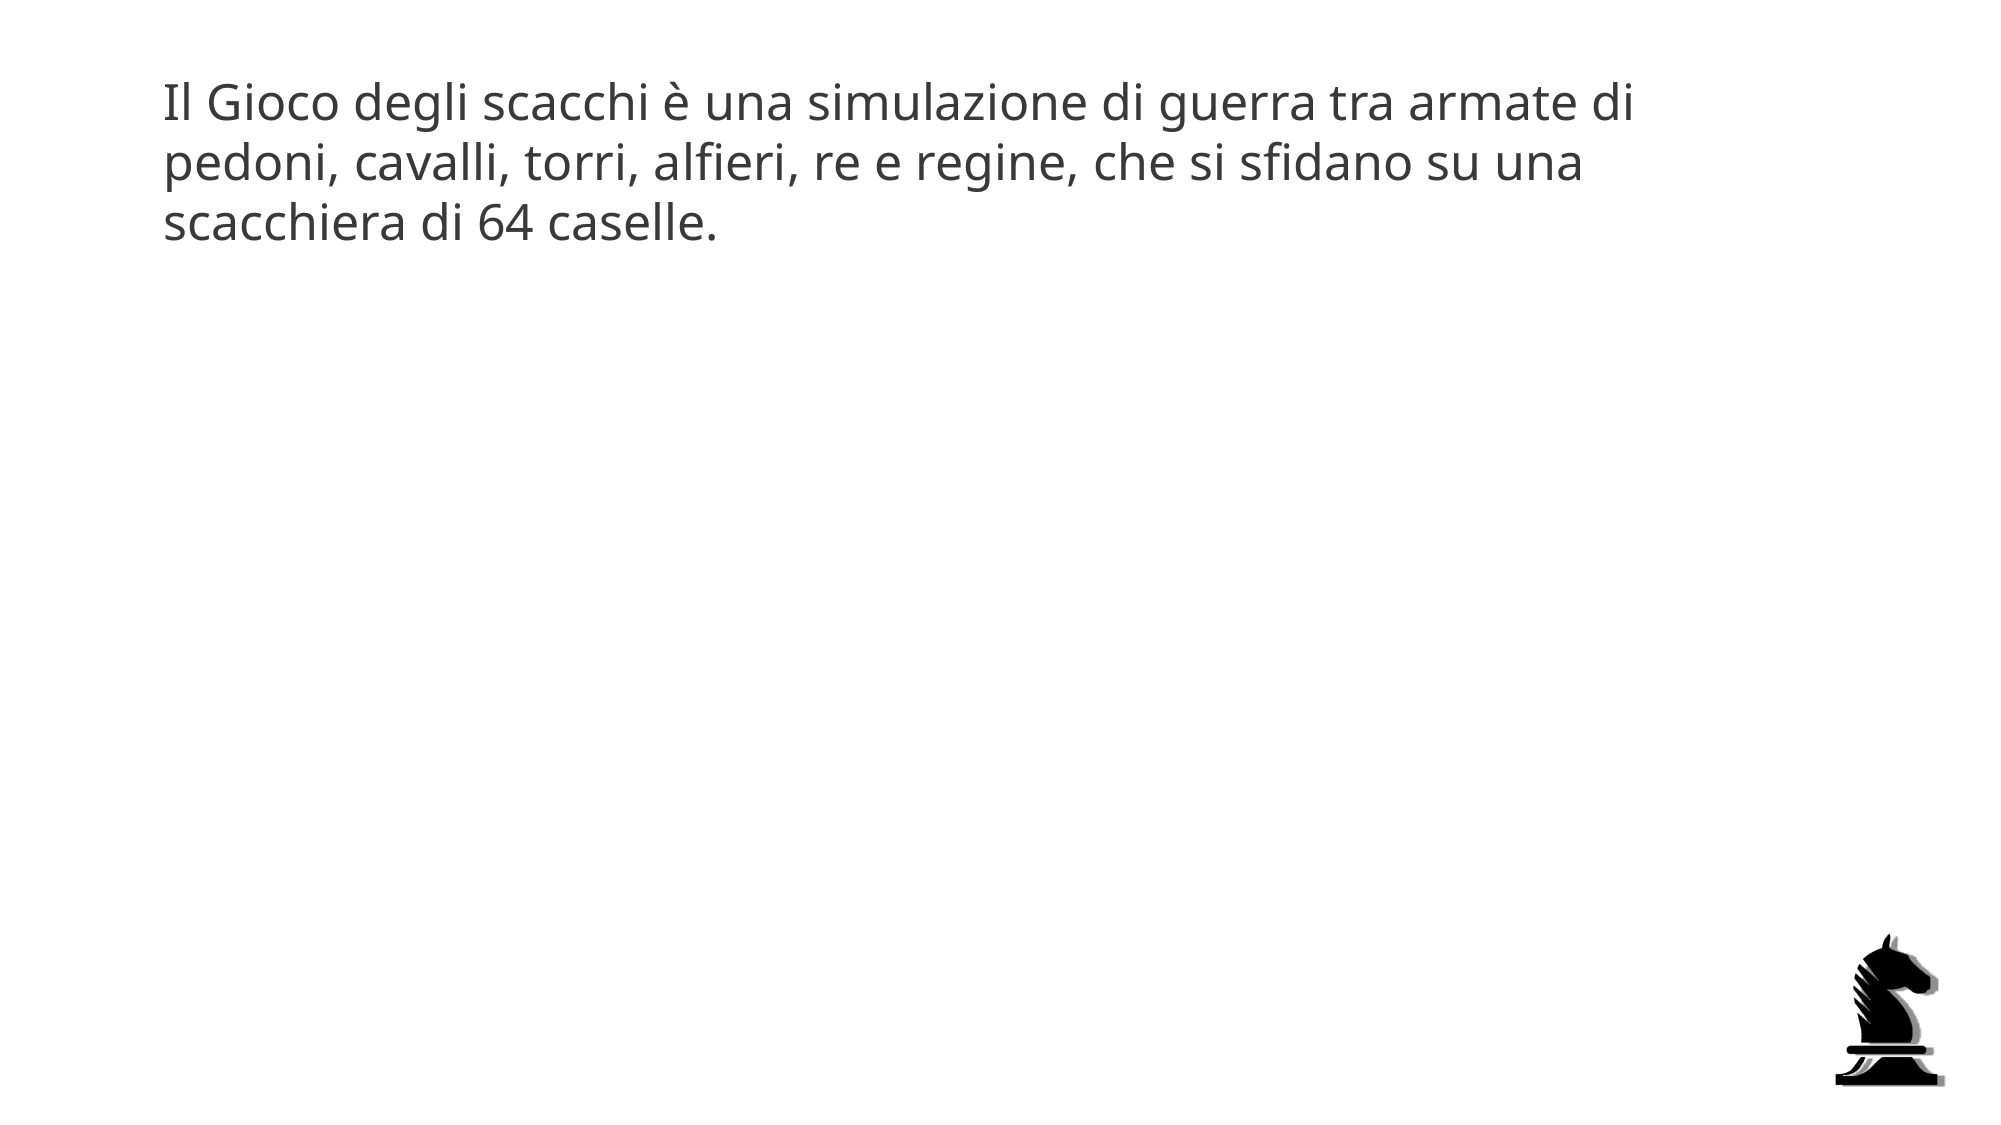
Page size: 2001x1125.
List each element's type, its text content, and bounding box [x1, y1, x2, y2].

text_box Il Gioco degli scacchi è una simulazione di guerra tra armate di pedoni, cavalli, torri, alfieri, re e regine, che si sfidano su una scacchiera di 64 caselle. [148, 62, 1826, 200]
picture [1796, 920, 2000, 1124]
